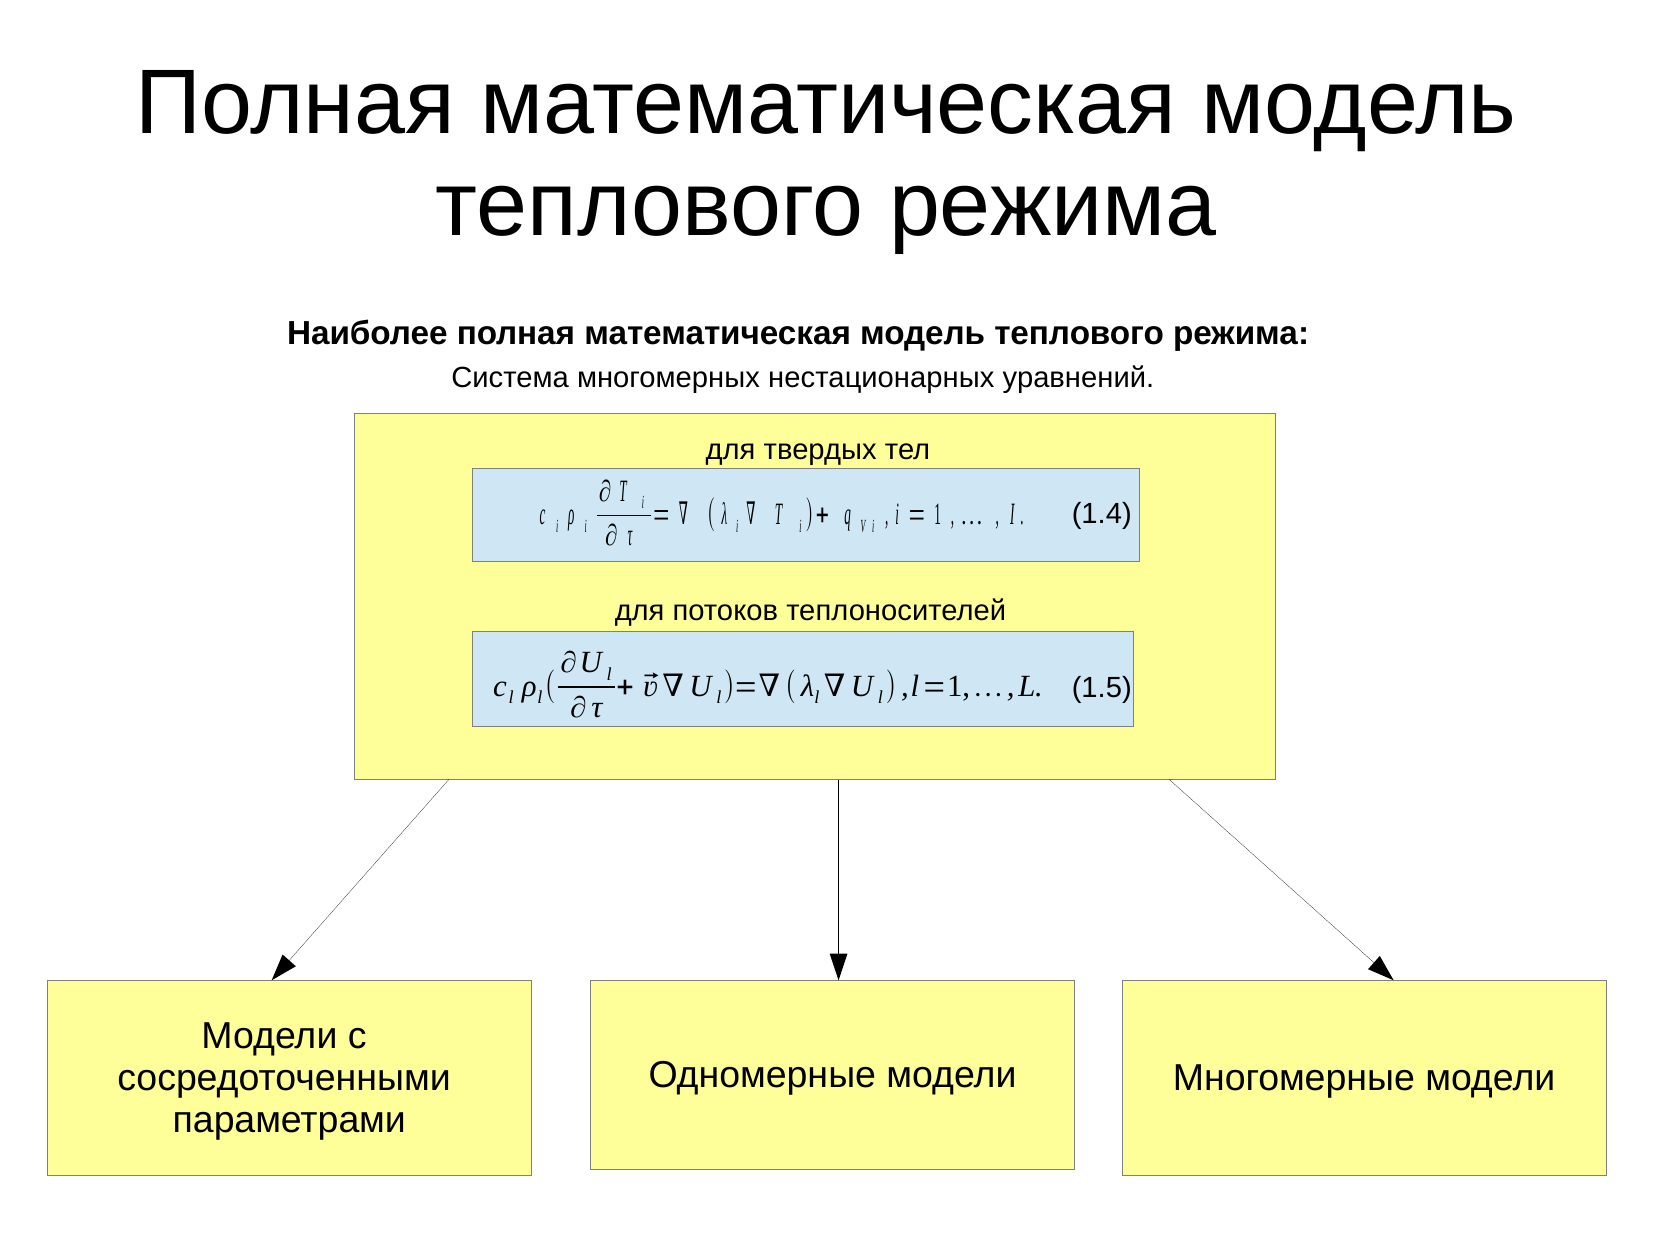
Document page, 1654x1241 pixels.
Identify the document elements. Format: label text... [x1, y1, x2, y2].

text_box Модели с сосредоточенными параметрами [47, 980, 532, 1176]
text_box Наиболее полная математическая модель теплового режима: [272, 307, 1323, 361]
picture [531, 473, 1040, 557]
text_box (1.5) [1057, 663, 1147, 712]
title Полная математическая модель теплового режима [82, 49, 1571, 257]
text_box (1.4) [1057, 490, 1147, 538]
text_box [354, 413, 1276, 780]
text_box для потоков теплоносителей [600, 586, 1022, 634]
text_box для твердых тел [690, 425, 946, 473]
text_box Система многомерных нестационарных уравнений. [436, 353, 1170, 402]
picture [485, 645, 1052, 724]
text_box Одномерные модели [590, 980, 1075, 1170]
text_box Многомерные модели [1122, 980, 1607, 1176]
